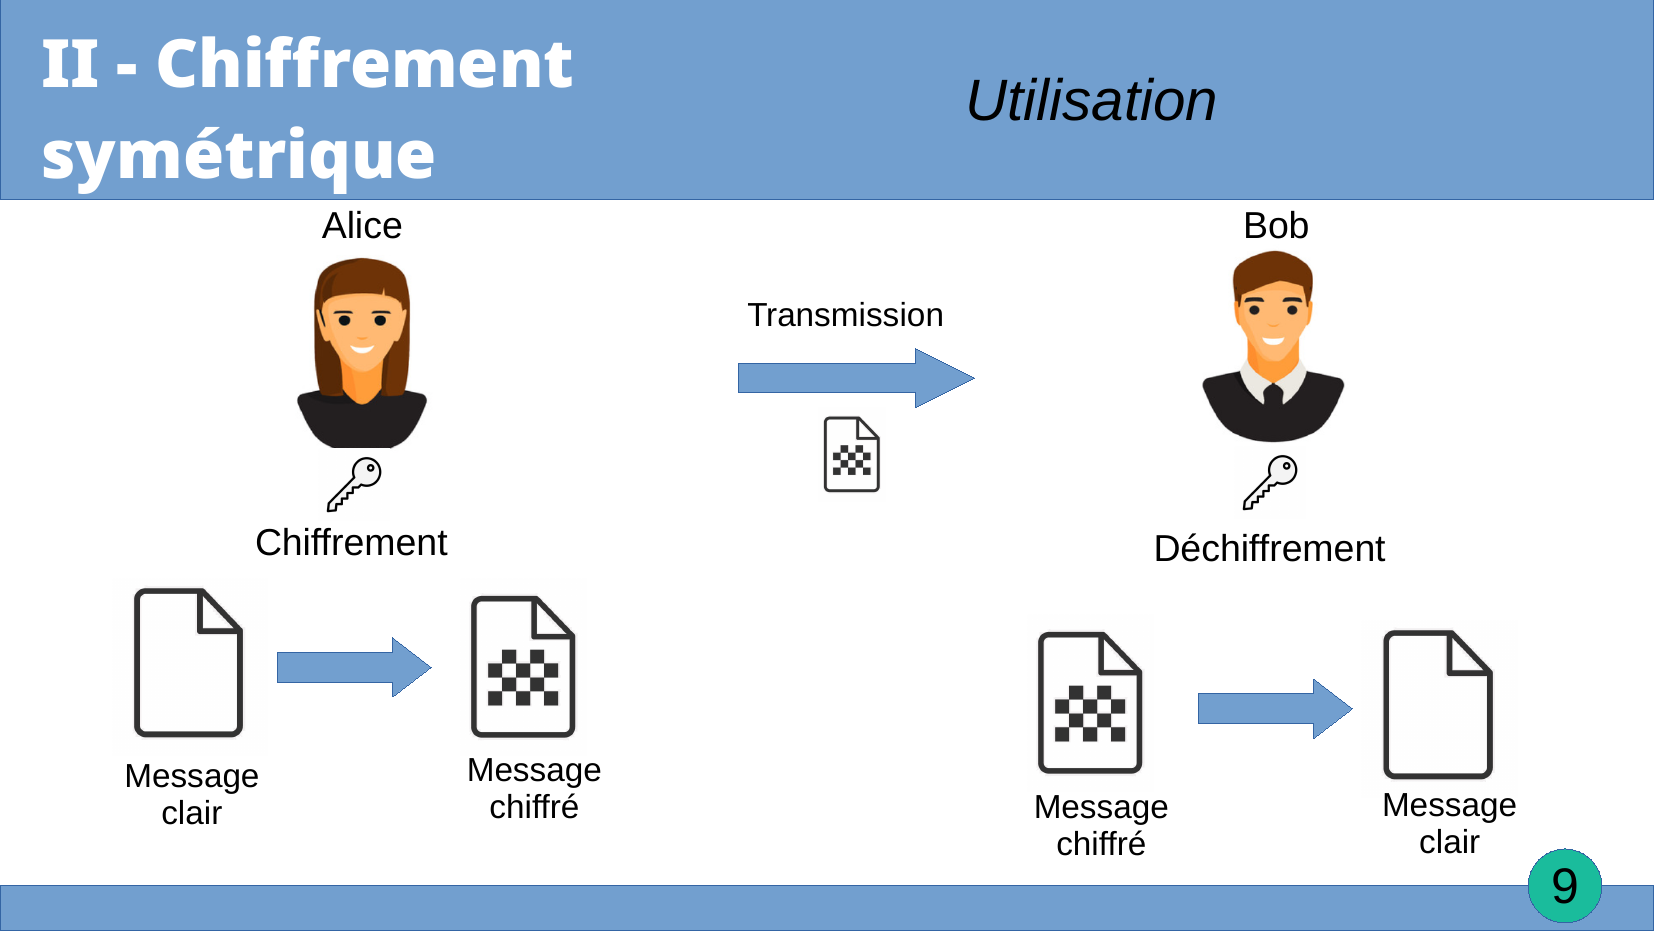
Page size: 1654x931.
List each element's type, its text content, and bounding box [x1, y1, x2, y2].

text_box [1198, 703, 1353, 739]
picture [460, 621, 587, 744]
text_box Transmission [631, 289, 1069, 377]
picture [1027, 703, 1154, 781]
picture [818, 407, 886, 502]
picture [1194, 236, 1353, 519]
text_box Déchiffrement [974, 519, 1565, 703]
text_box Chiffrement [47, 513, 656, 621]
picture [285, 253, 443, 513]
text_box Message chiffré [998, 781, 1205, 880]
text_box [738, 377, 975, 408]
title II - Chiffrement symétrique [41, 56, 709, 159]
text_box [277, 637, 432, 697]
text_box Message clair [88, 750, 296, 849]
text_box Bob [1228, 197, 1359, 254]
picture [112, 621, 268, 750]
picture [1361, 703, 1518, 779]
text_box Message clair [1346, 779, 1554, 879]
text_box Message chiffré [431, 744, 638, 844]
text_box Utilisation [950, 60, 1654, 160]
text_box Alice [307, 197, 438, 254]
